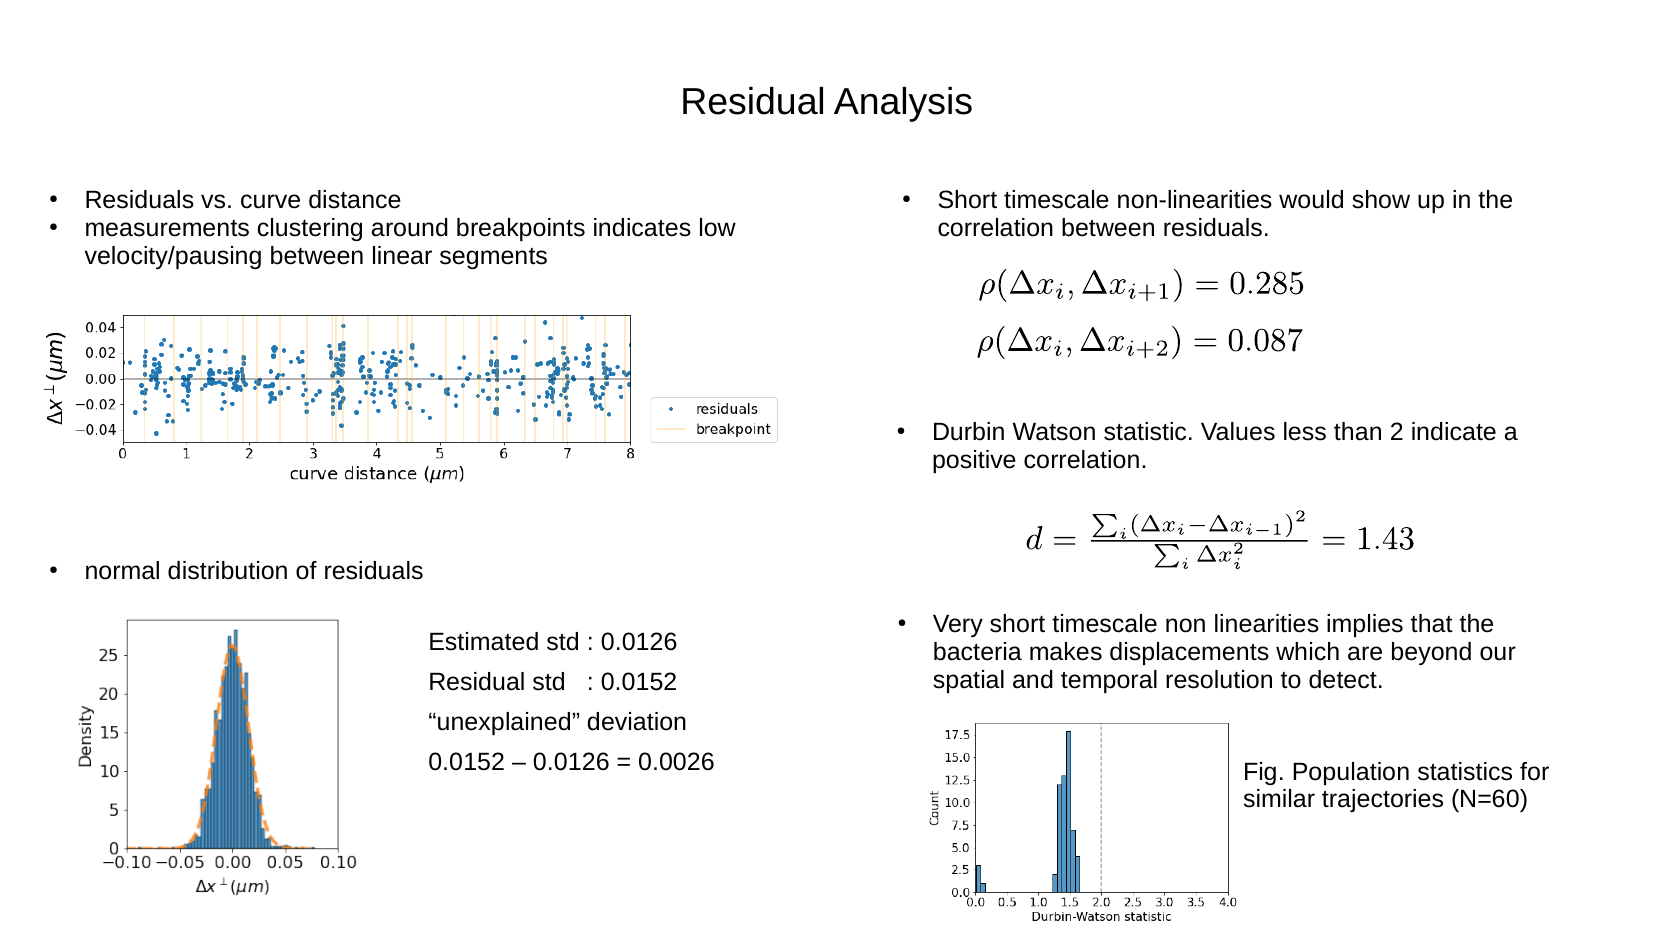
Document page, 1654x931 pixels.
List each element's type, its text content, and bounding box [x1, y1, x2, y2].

title Residual Analysis [82, 23, 1571, 178]
text_box Short timescale non-linearities would show up in the correlation between residuals. [887, 178, 1605, 250]
picture [67, 621, 368, 909]
picture [921, 714, 1245, 931]
picture [34, 306, 789, 495]
picture [1024, 509, 1415, 571]
text_box normal distribution of residuals [34, 549, 455, 621]
picture [977, 267, 1305, 304]
text_box Fig. Population statistics for similar trajectories (N=60) [1228, 749, 1633, 903]
text_box Very short timescale non linearities implies that the bacteria makes displacements which are beyond our spatial and temporal resolution to detect. [882, 602, 1601, 702]
picture [975, 324, 1304, 361]
text_box Residuals vs. curve distance measurements clustering around breakpoints indicates low velocity/pausing between linear segments [34, 178, 901, 306]
text_box Estimated std : 0.0126 Residual std : 0.0152 “unexplained” deviation 0.0152 – 0.0126 = 0.0026 [378, 620, 1096, 783]
text_box Durbin Watson statistic. Values less than 2 indicate a positive correlation. [881, 410, 1600, 482]
